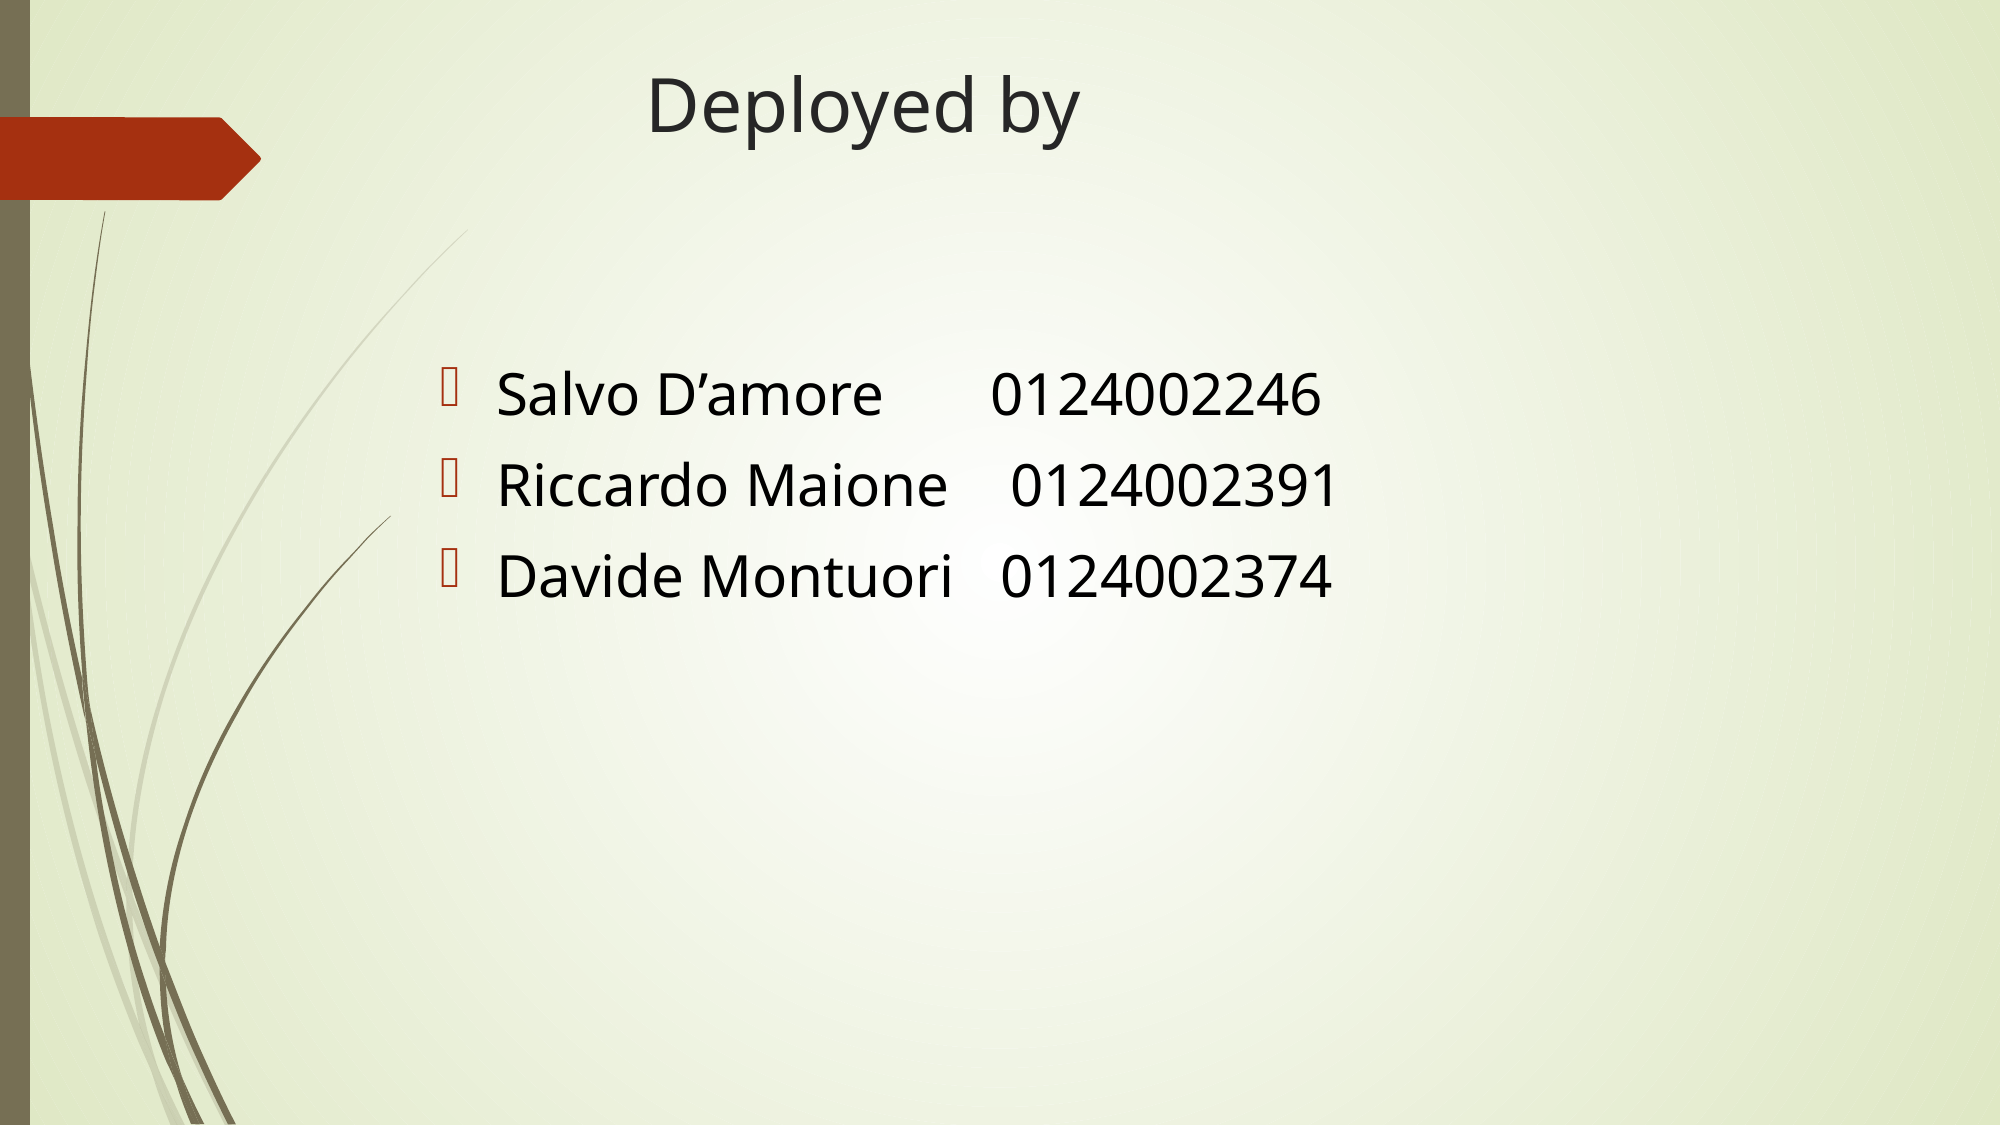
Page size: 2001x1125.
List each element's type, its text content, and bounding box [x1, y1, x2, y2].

list Salvo D’amore 0124002246 Riccardo Maione 0124002391 Davide Montuori 0124002374 [424, 350, 1888, 970]
title Deployed by [630, 50, 1309, 261]
